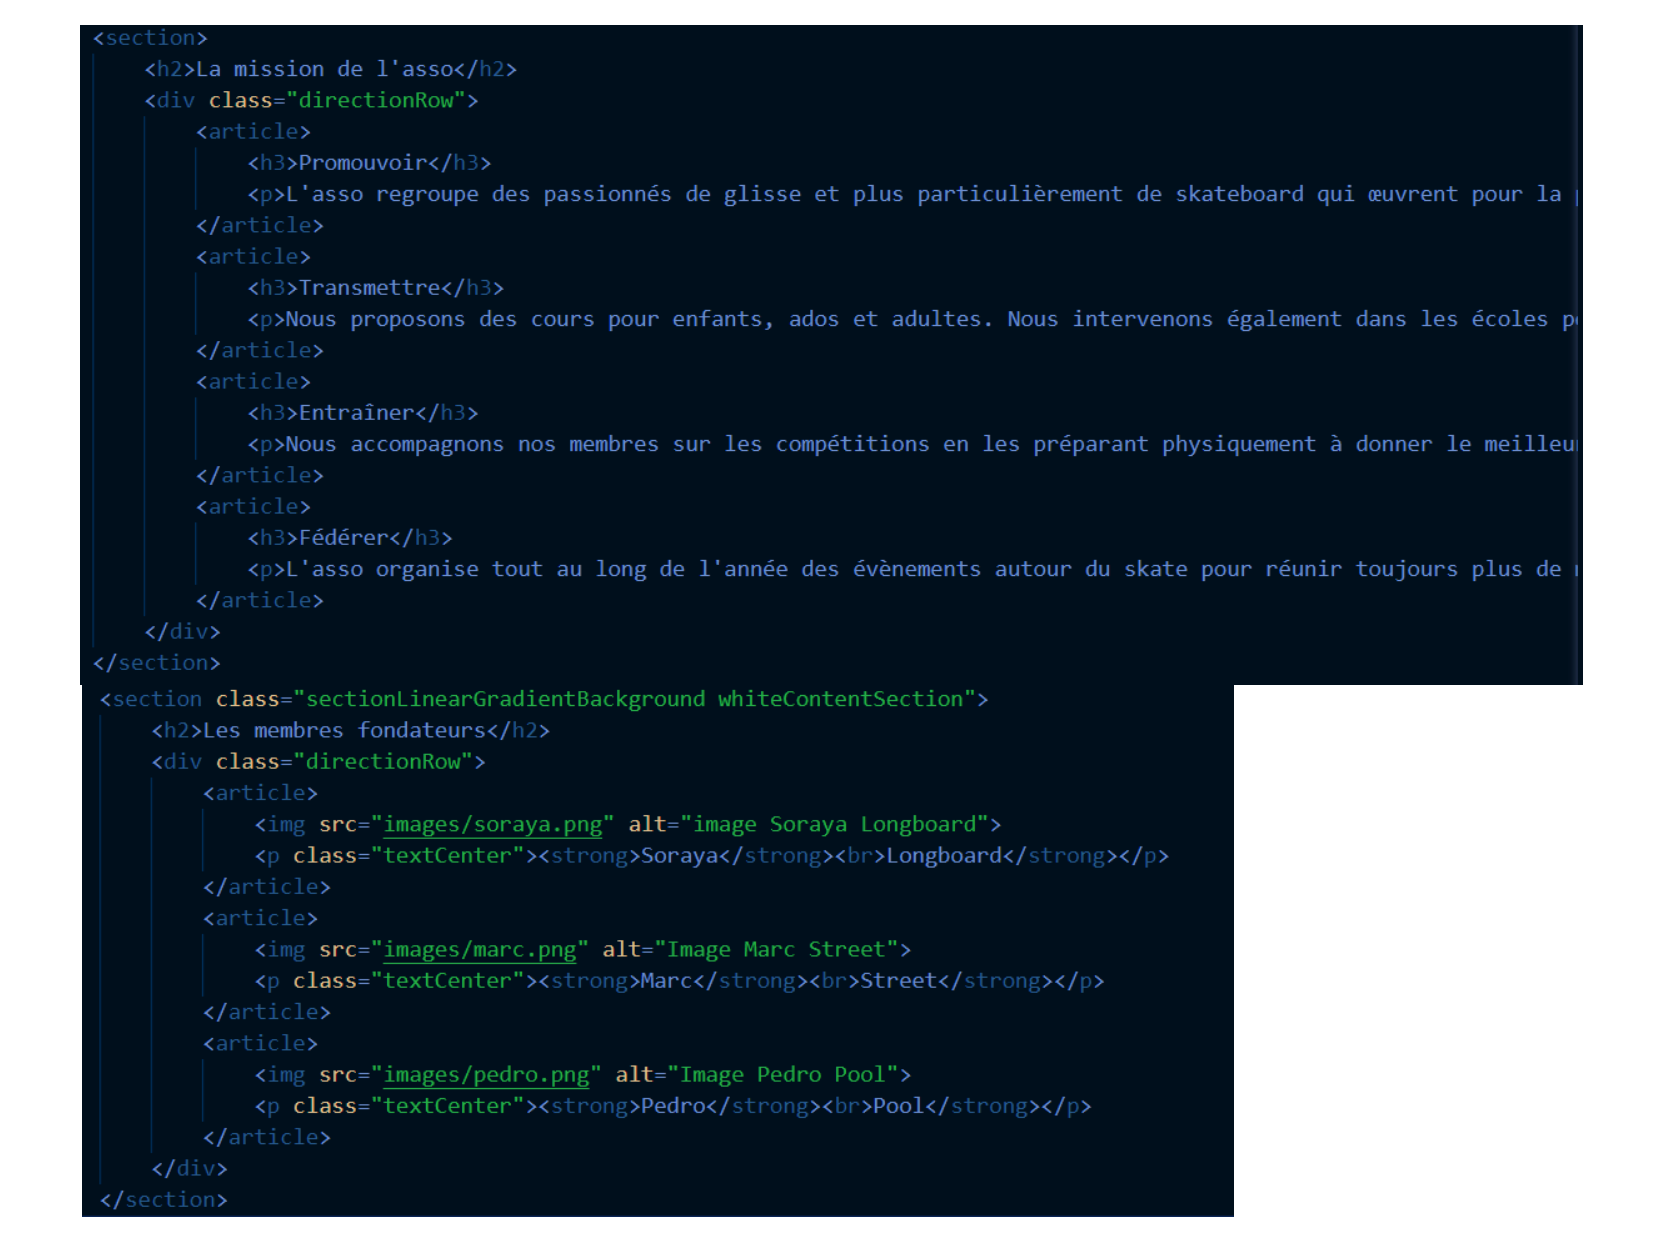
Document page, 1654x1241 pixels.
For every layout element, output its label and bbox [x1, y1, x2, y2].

picture [80, 25, 1583, 1217]
